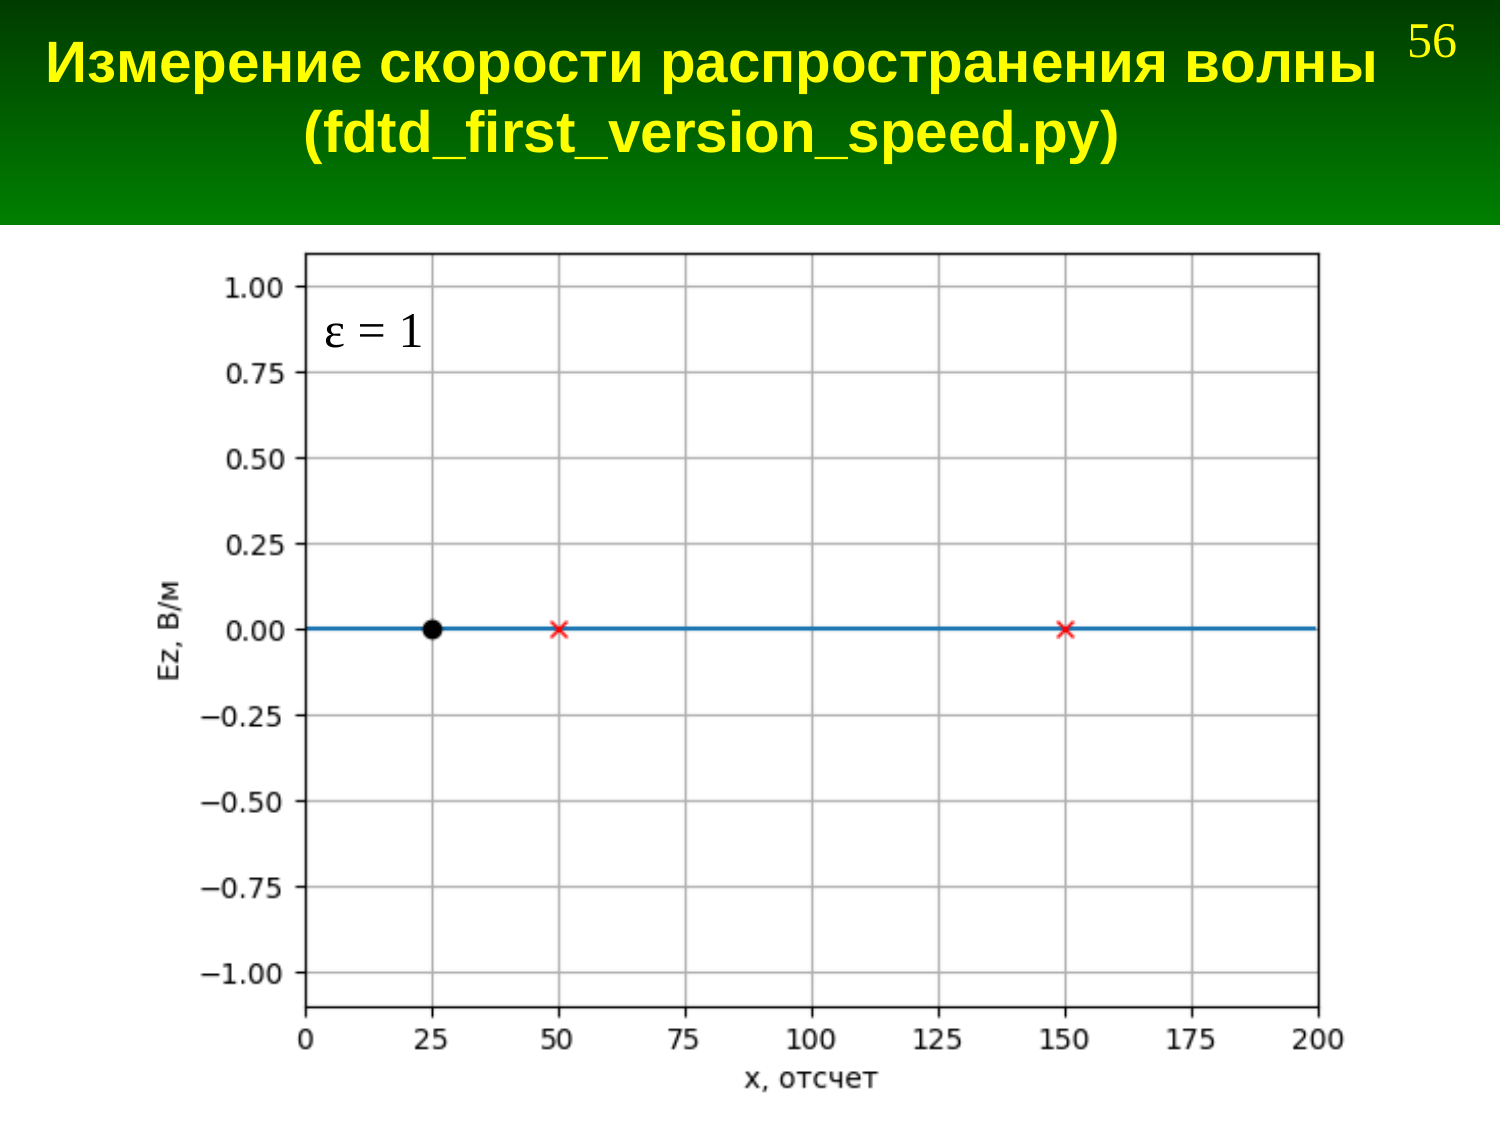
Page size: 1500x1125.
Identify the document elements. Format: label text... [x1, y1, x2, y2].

picture [142, 232, 1358, 1115]
title Измерение скорости распространения волны (fdtd_first_version_speed.py) [25, 0, 1399, 207]
text_box ε = 1 [309, 289, 439, 365]
